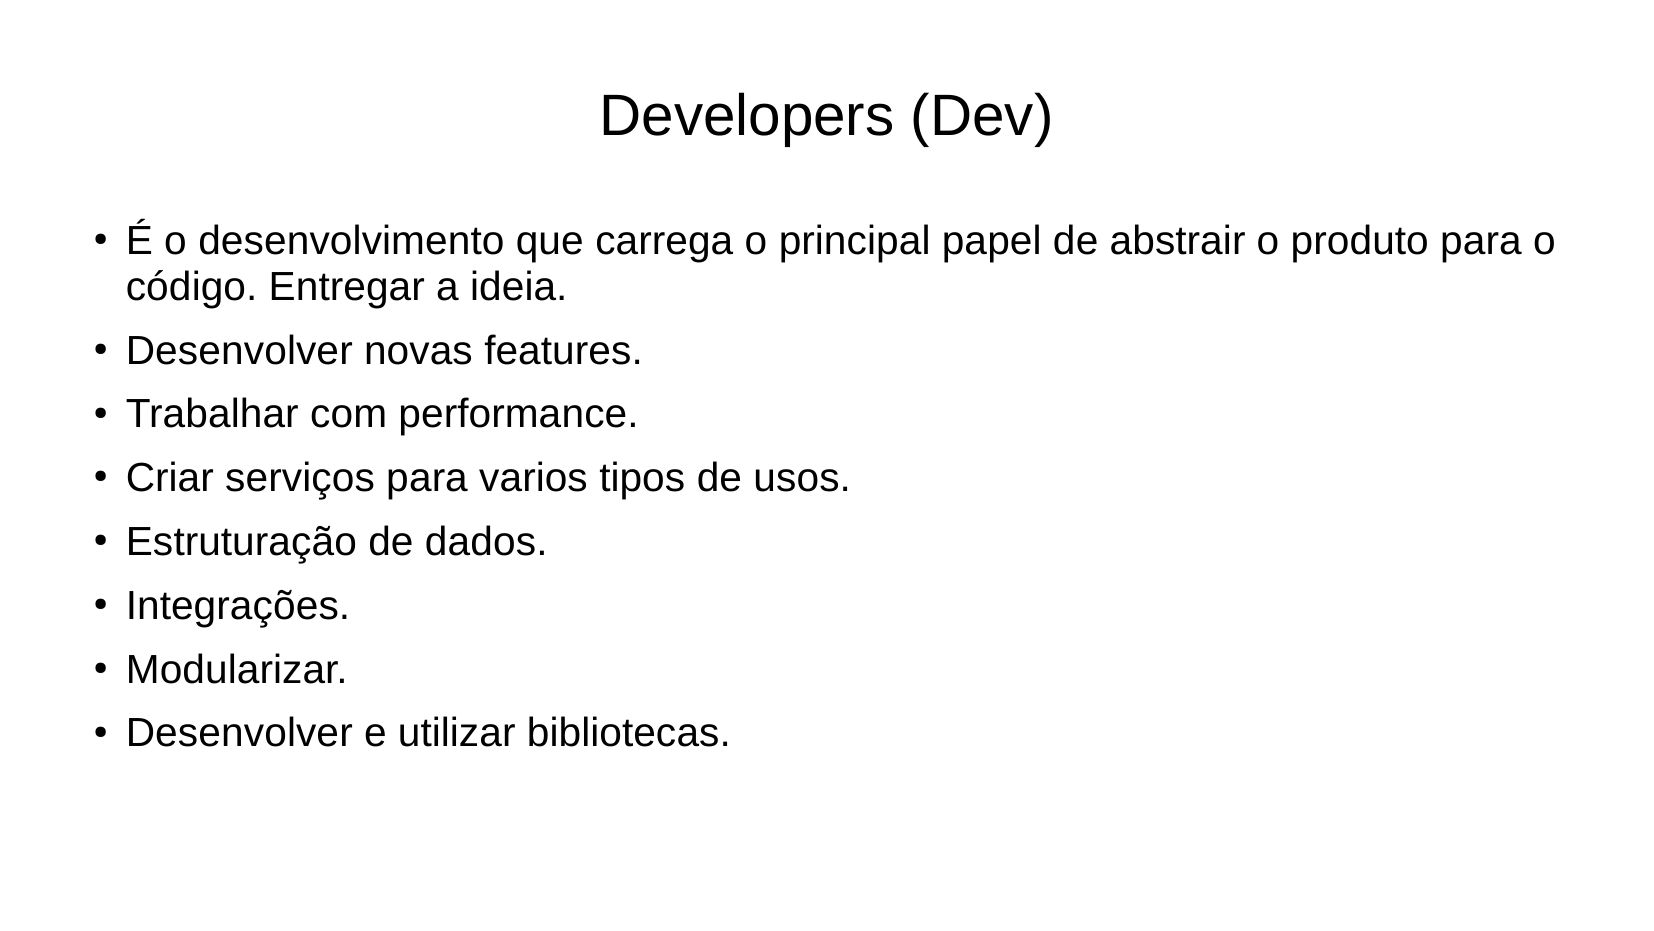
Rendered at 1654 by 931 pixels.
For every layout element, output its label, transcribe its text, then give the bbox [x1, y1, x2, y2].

title Developers (Dev) [82, 37, 1571, 193]
list É o desenvolvimento que carrega o principal papel de abstrair o produto para o código. Entregar a ideia. Desenvolver novas features. Trabalhar com performance. Criar serviços para varios tipos de usos. Estruturação de dados. Integrações. Modularizar. Desenvolver e utilizar bibliotecas. [82, 217, 1571, 758]
